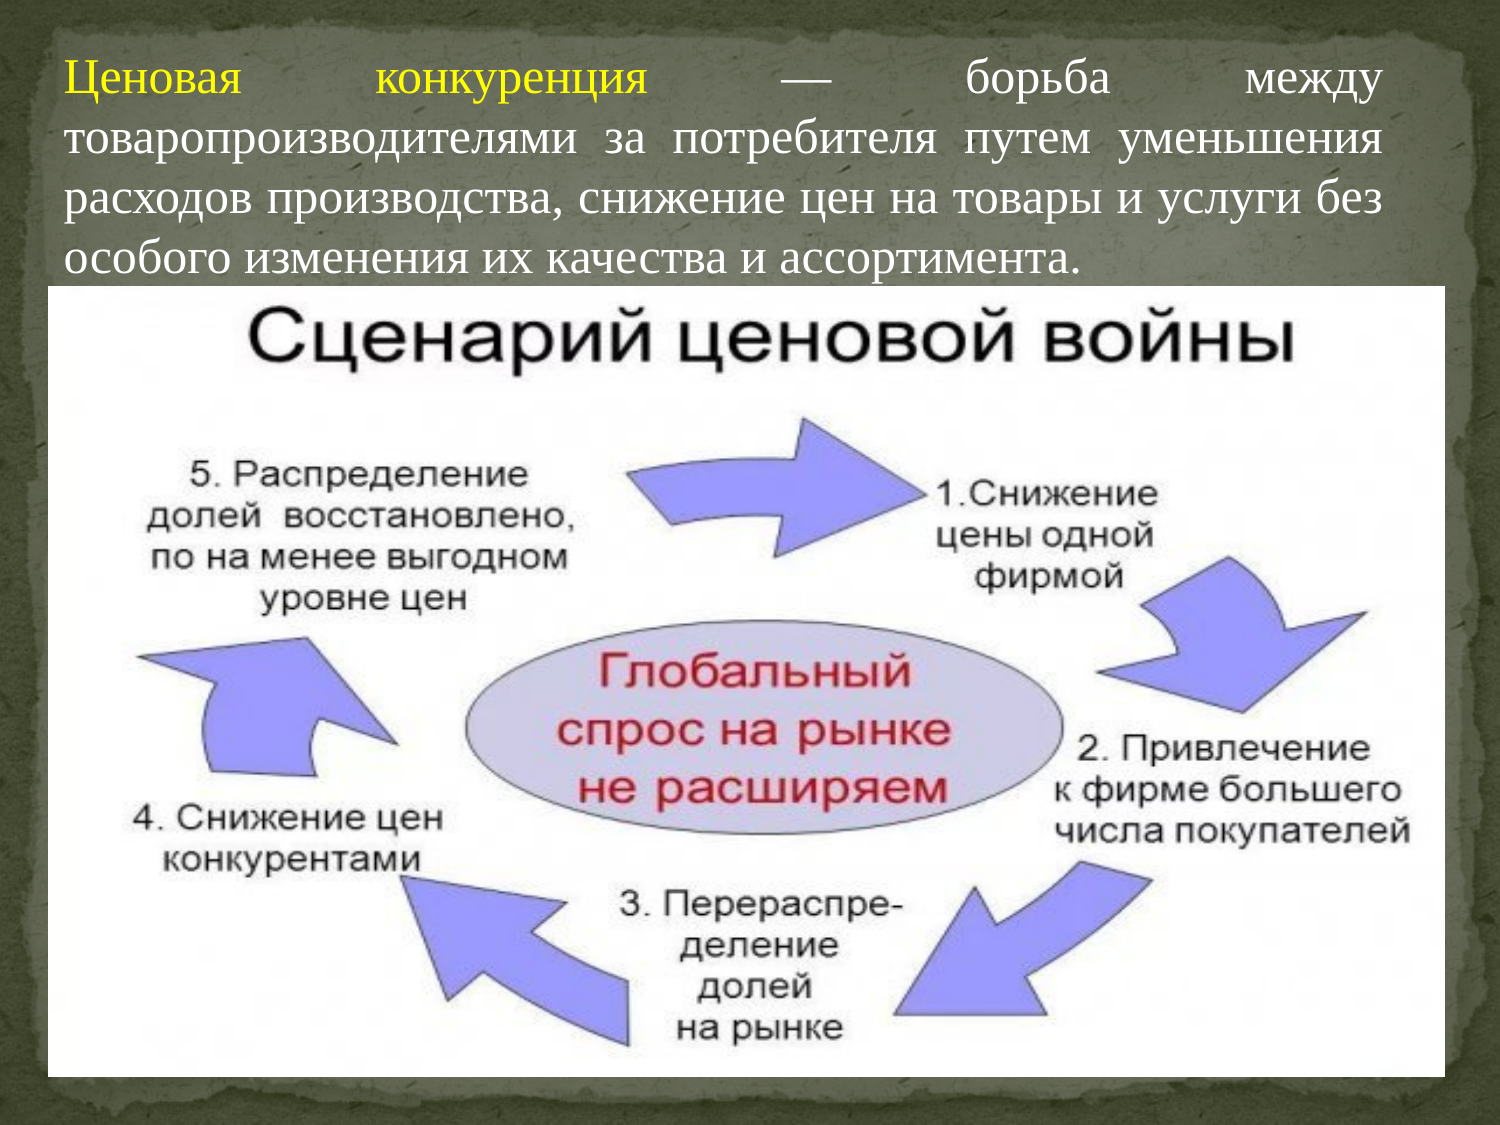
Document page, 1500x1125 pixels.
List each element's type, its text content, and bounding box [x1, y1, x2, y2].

picture [48, 286, 1445, 1077]
text_box Ценовая конкуренция — борьба между товаропроизводителями за потребителя путем уменьшения расходов производства, снижение цен на товары и услуги без особого изменения их качества и ассортимента. [49, 36, 1421, 286]
